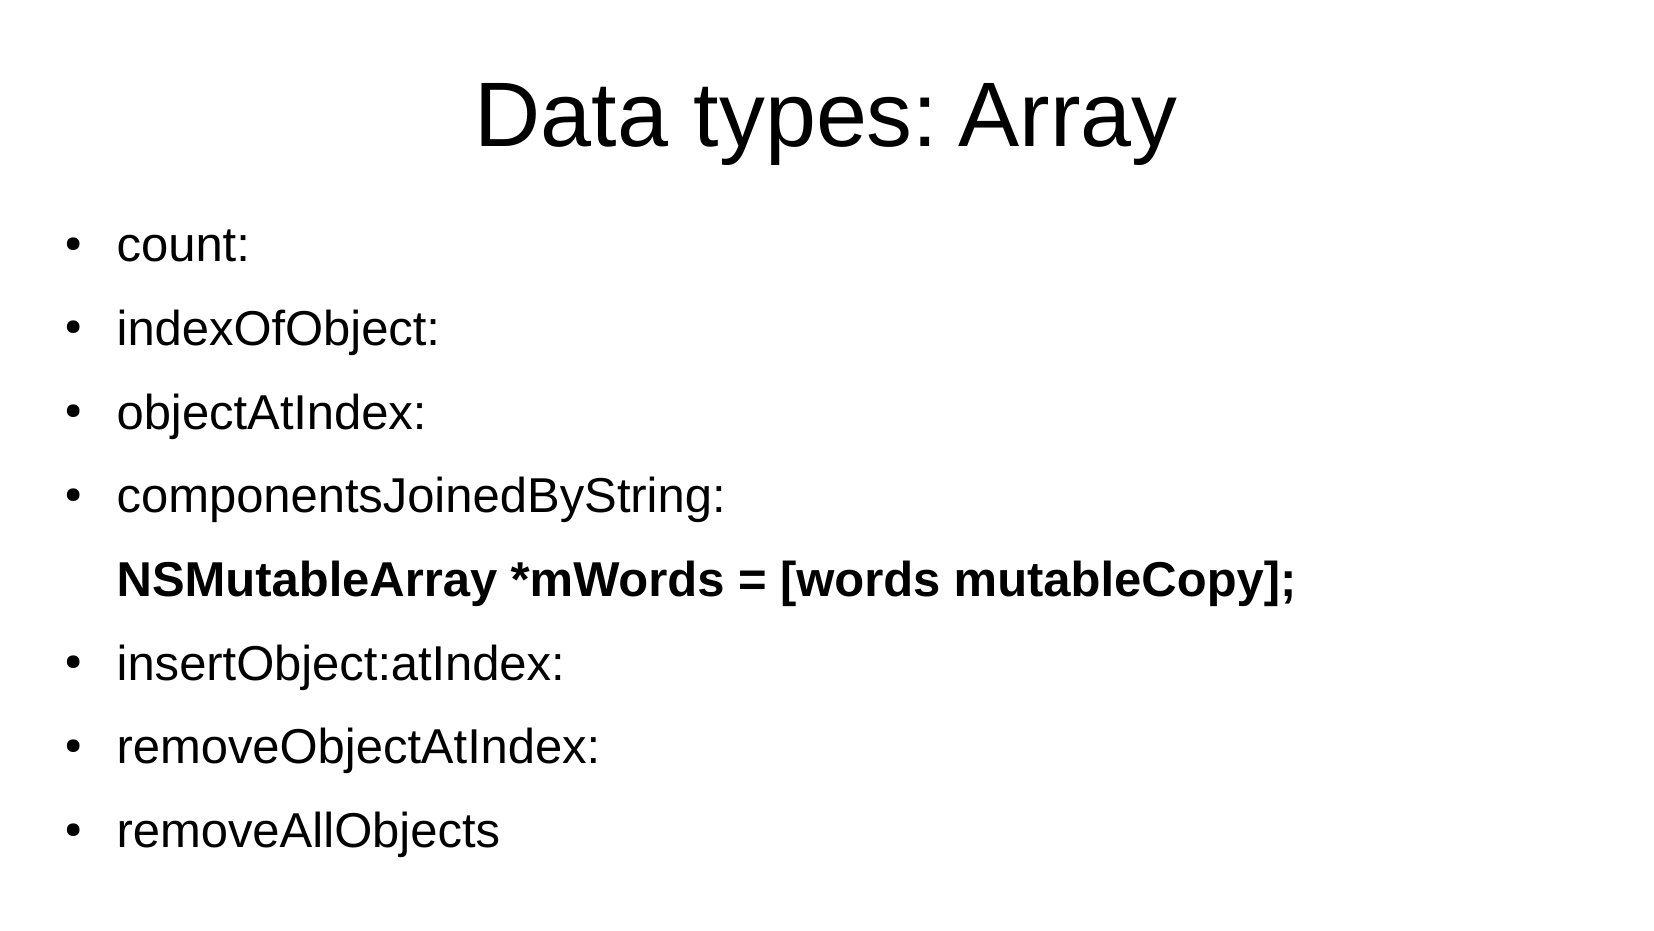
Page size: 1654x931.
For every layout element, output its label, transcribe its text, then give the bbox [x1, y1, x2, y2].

title Data types: Array [82, 37, 1571, 193]
list count: indexOfObject: objectAtIndex: componentsJoinedByString: NSMutableArray *mWords = [words mutableCopy]; insertObject:atIndex: removeObjectAtIndex: removeAllObjects [47, 217, 1536, 863]
